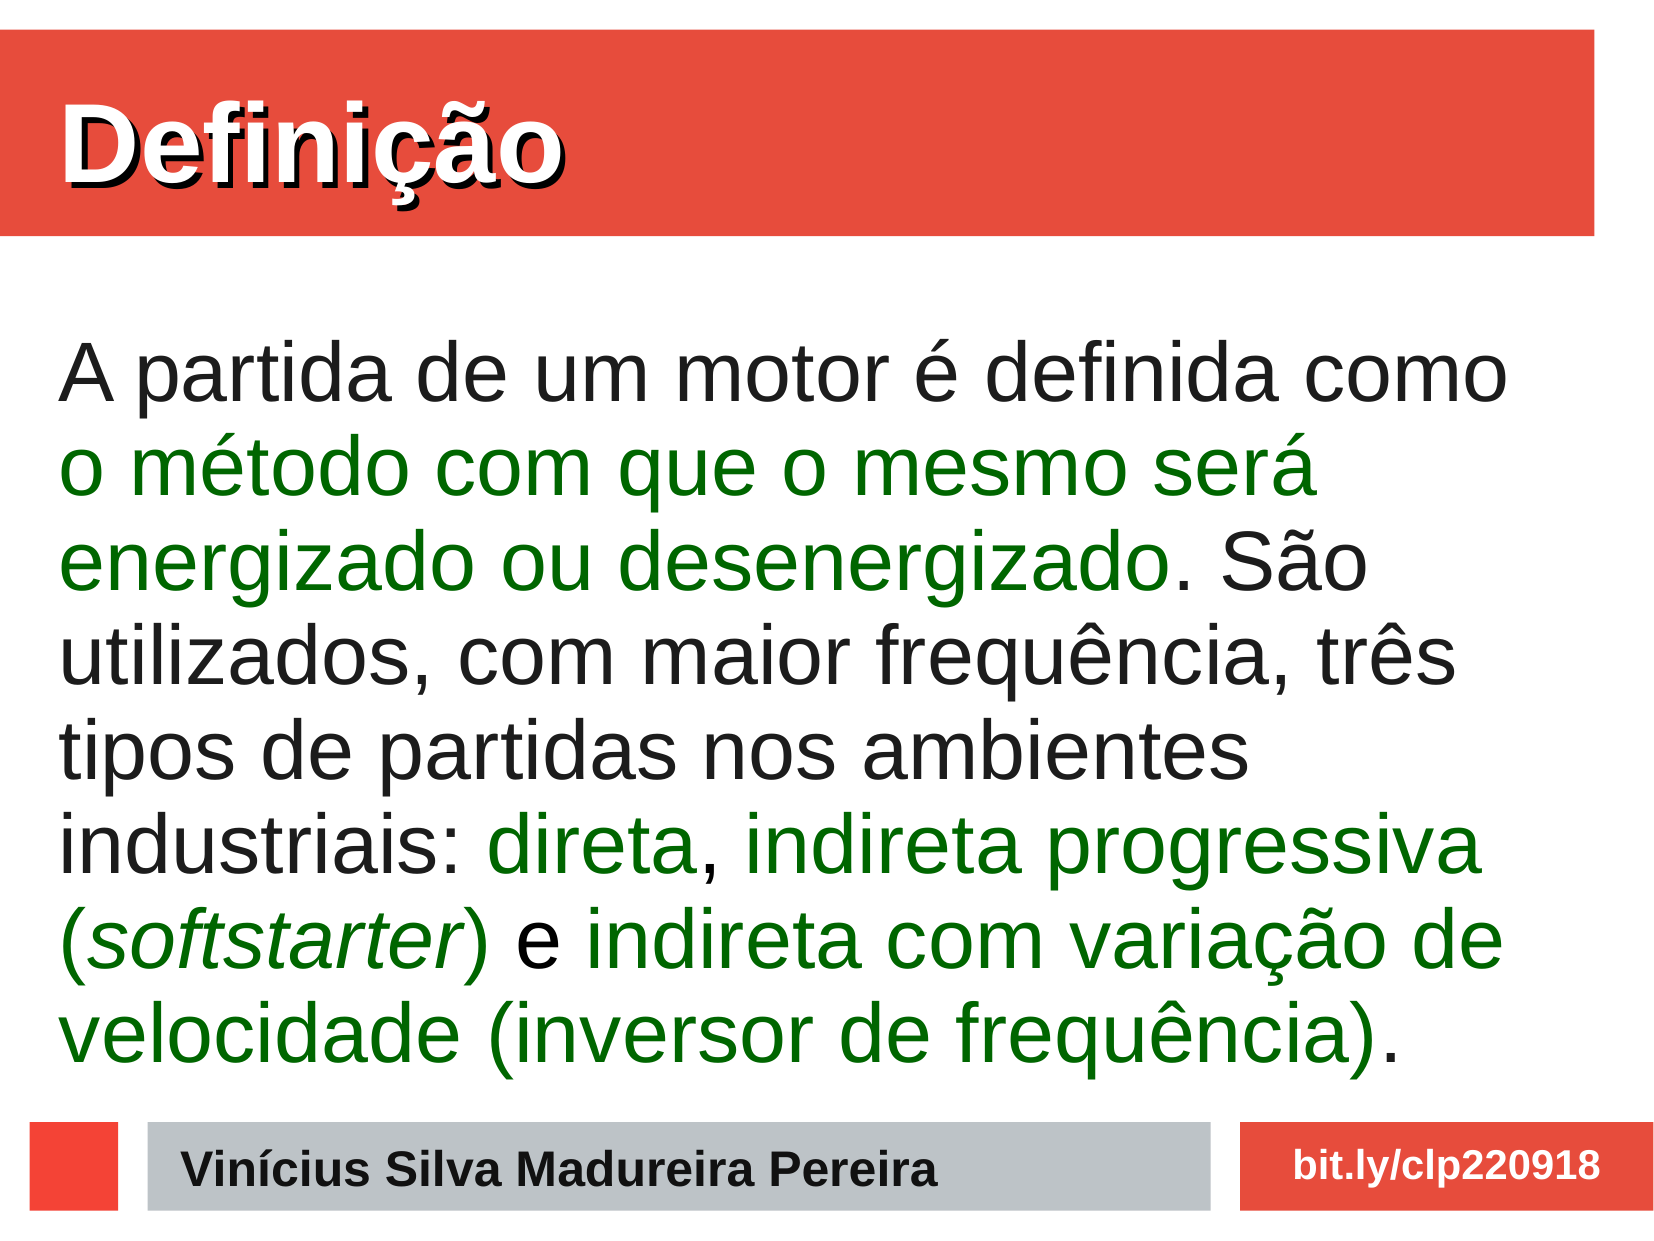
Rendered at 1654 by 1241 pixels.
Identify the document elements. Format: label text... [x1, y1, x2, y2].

text_box bit.ly/clp220918 [1228, 1133, 1654, 1205]
list A partida de um motor é definida como o método com que o mesmo será energizado ou desenergizado. São utilizados, com maior frequência, três tipos de partidas nos ambientes industriais: direta, indireta progressiva (softstarter) e indireta com variação de velocidade (inversor de frequência). [59, 324, 1565, 1093]
title Definição [59, 59, 1595, 207]
text_box Vinícius Silva Madureira Pereira [165, 1133, 1170, 1205]
